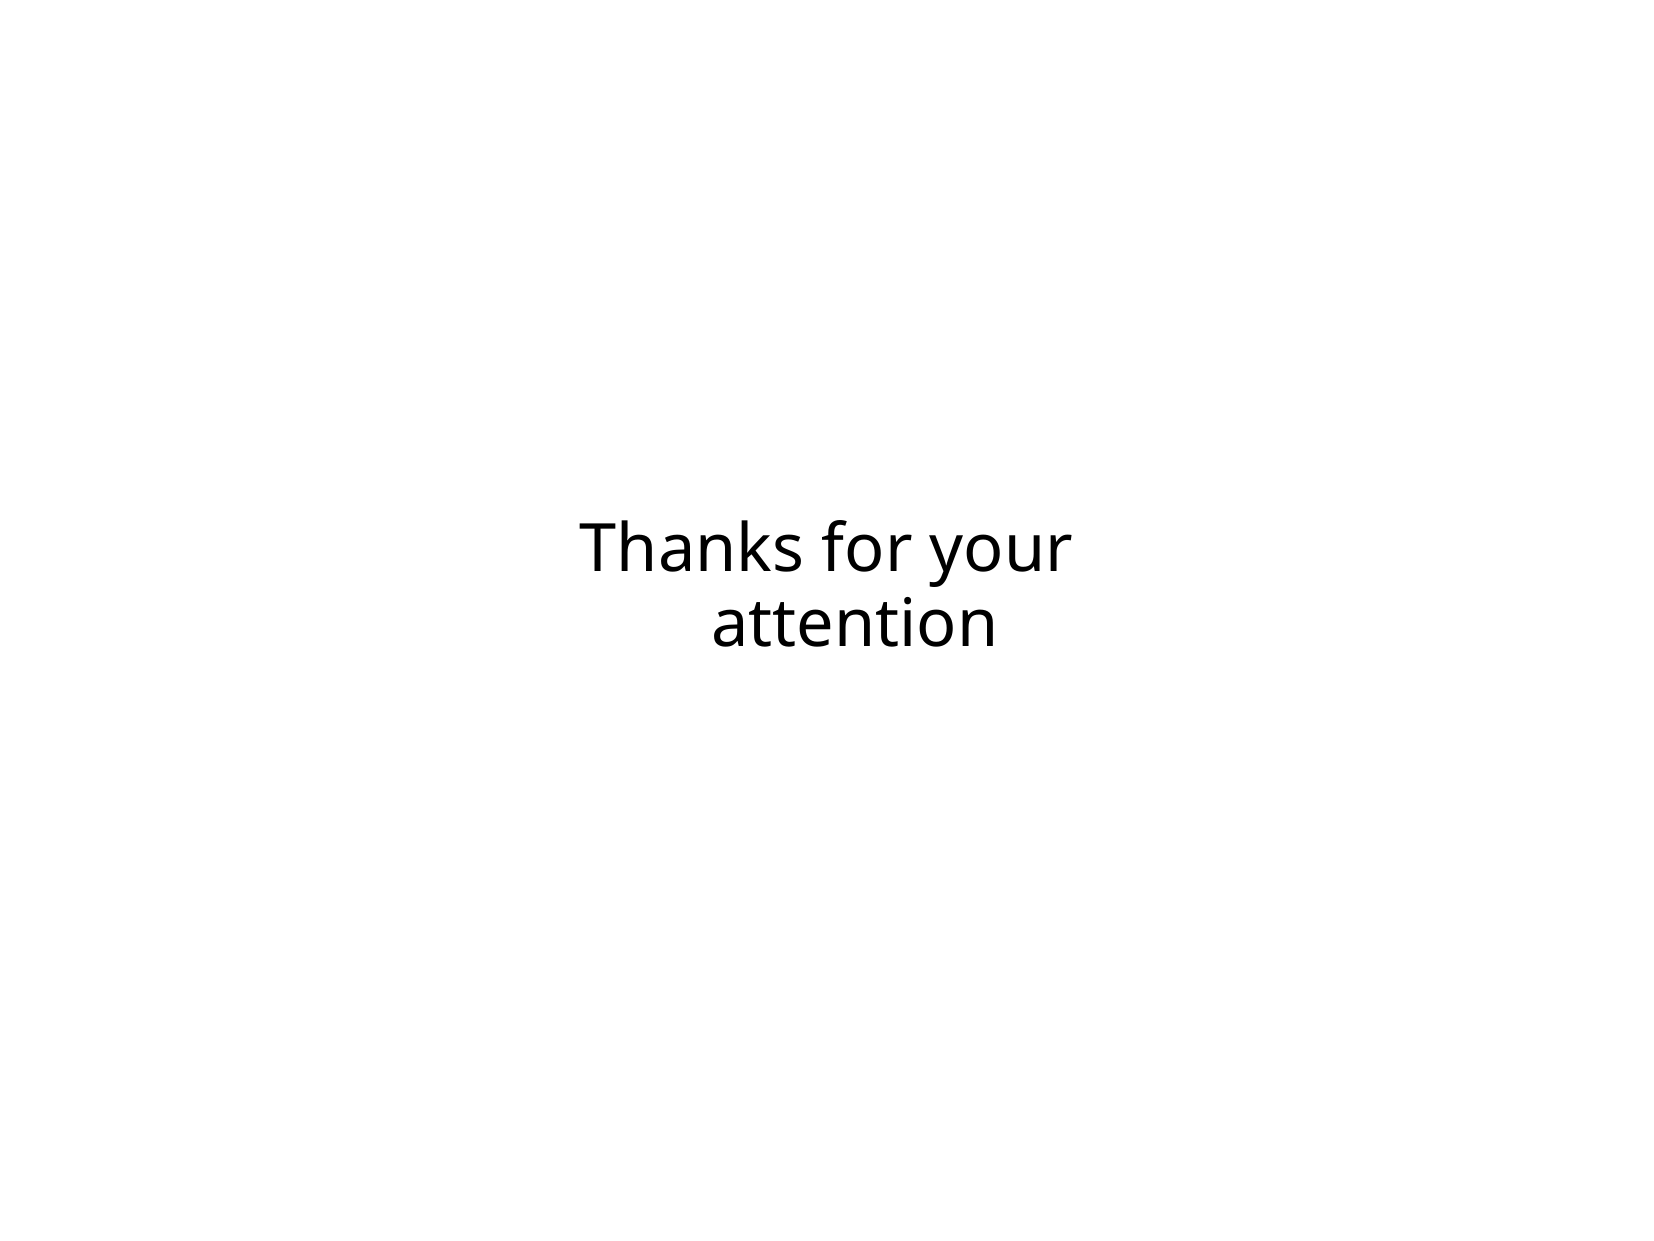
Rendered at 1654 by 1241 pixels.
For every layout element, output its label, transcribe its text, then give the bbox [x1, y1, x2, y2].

list Thanks for your attention [566, 507, 1087, 662]
